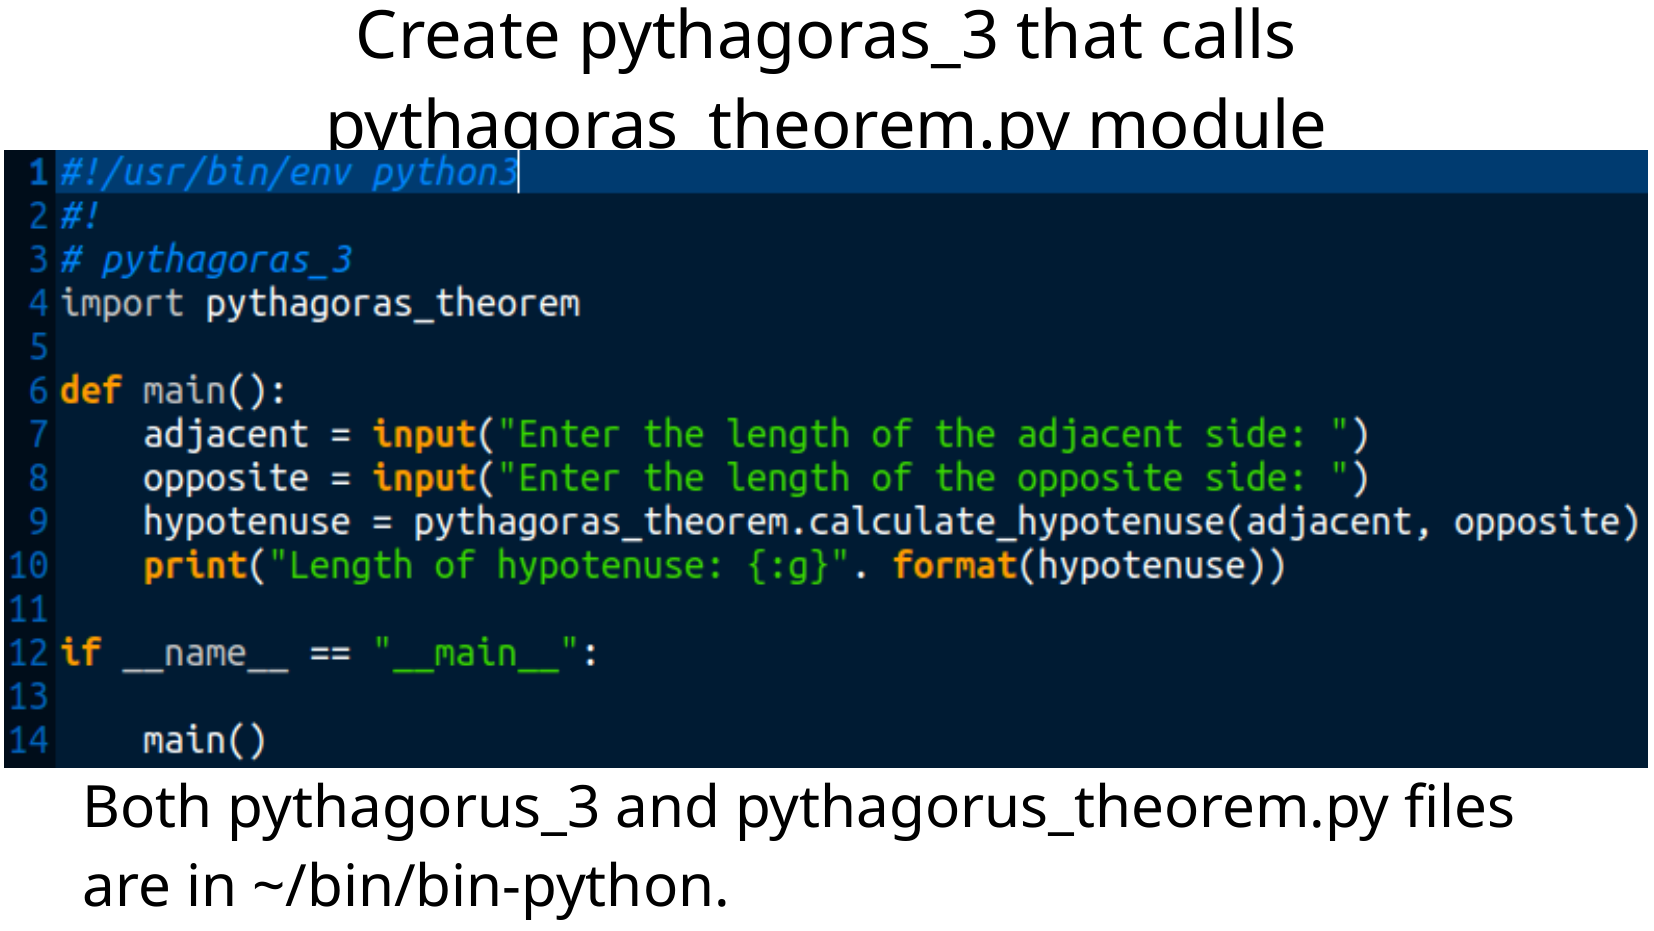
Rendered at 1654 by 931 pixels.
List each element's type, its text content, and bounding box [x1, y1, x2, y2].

title Create pythagoras_3 that calls pythagoras_theorem.py module [82, 10, 1571, 145]
picture [4, 150, 1648, 768]
text_box Both pythagorus_3 and pythagorus_theorem.py files are in ~/bin/bin-python. [82, 779, 1571, 910]
